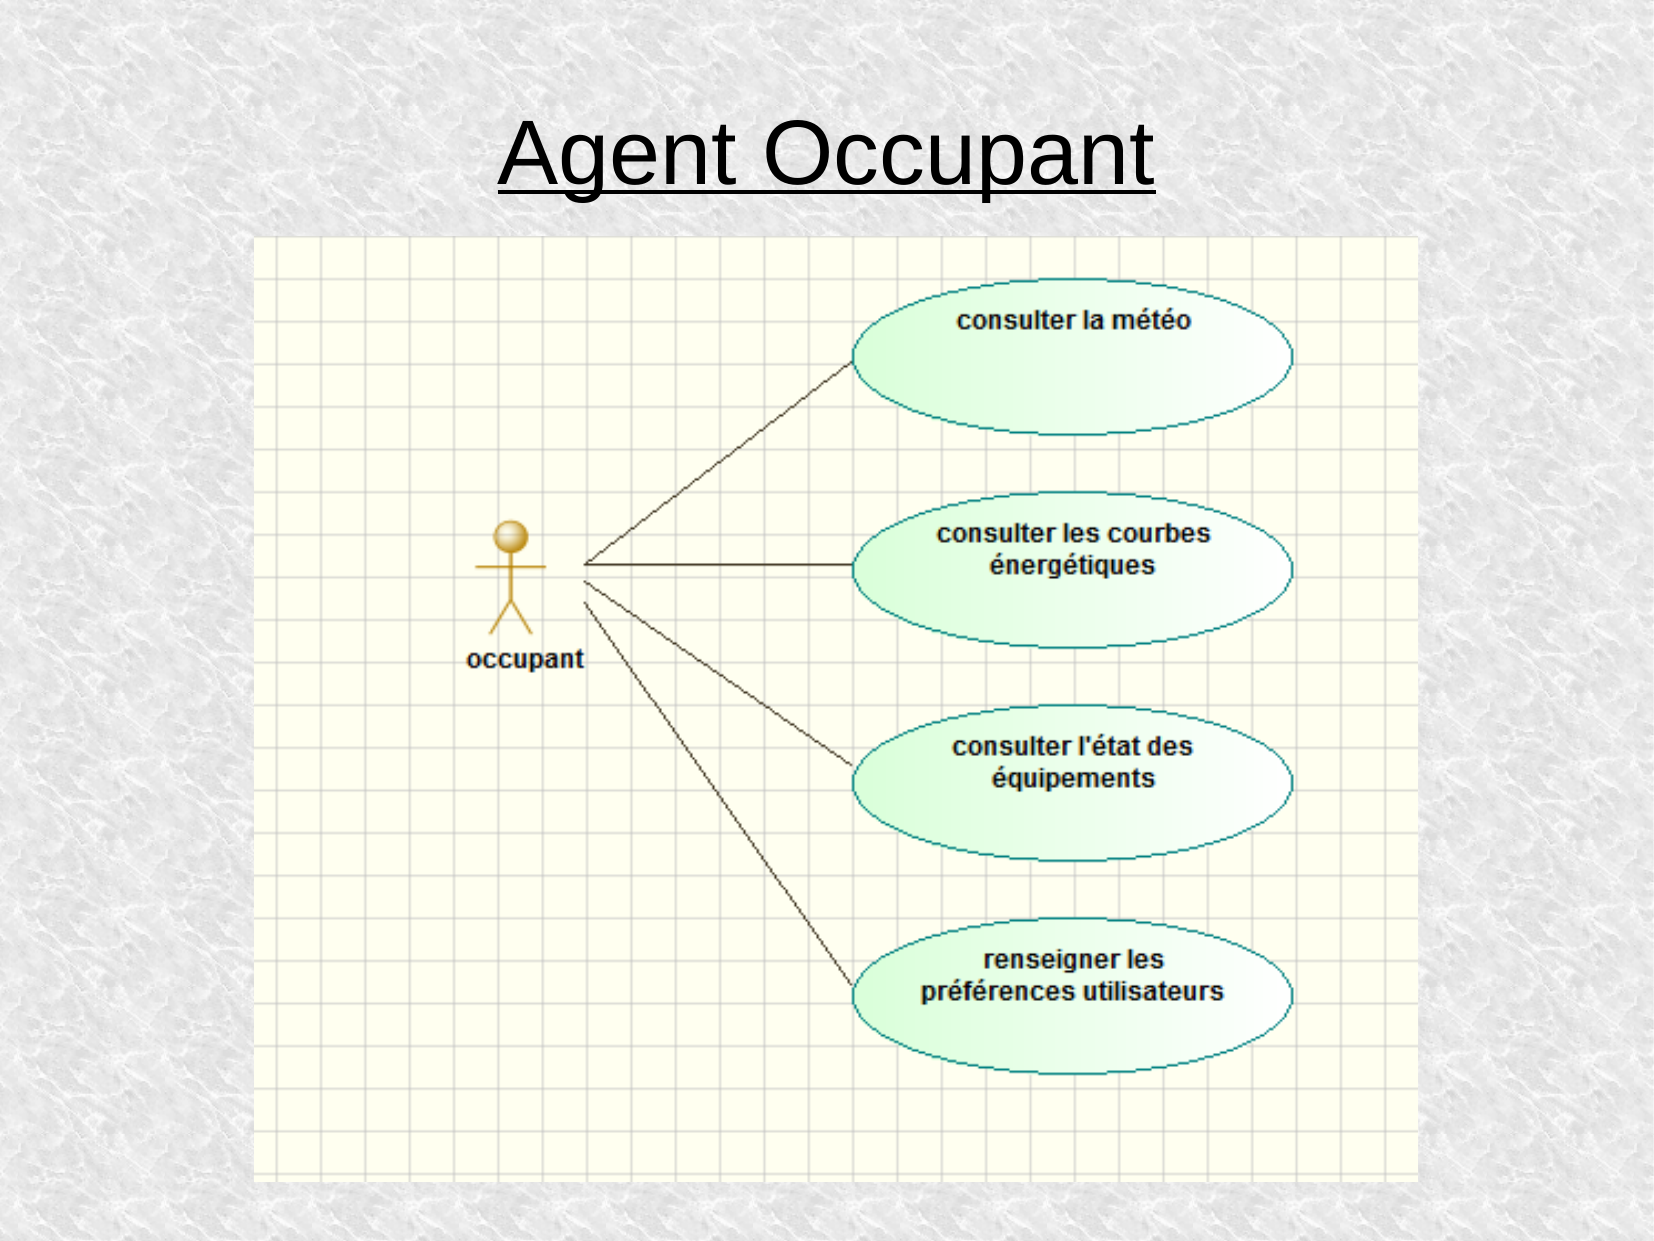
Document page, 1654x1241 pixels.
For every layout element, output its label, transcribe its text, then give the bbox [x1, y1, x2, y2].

title Agent Occupant [82, 49, 1571, 257]
picture [0, 0, 1654, 1241]
